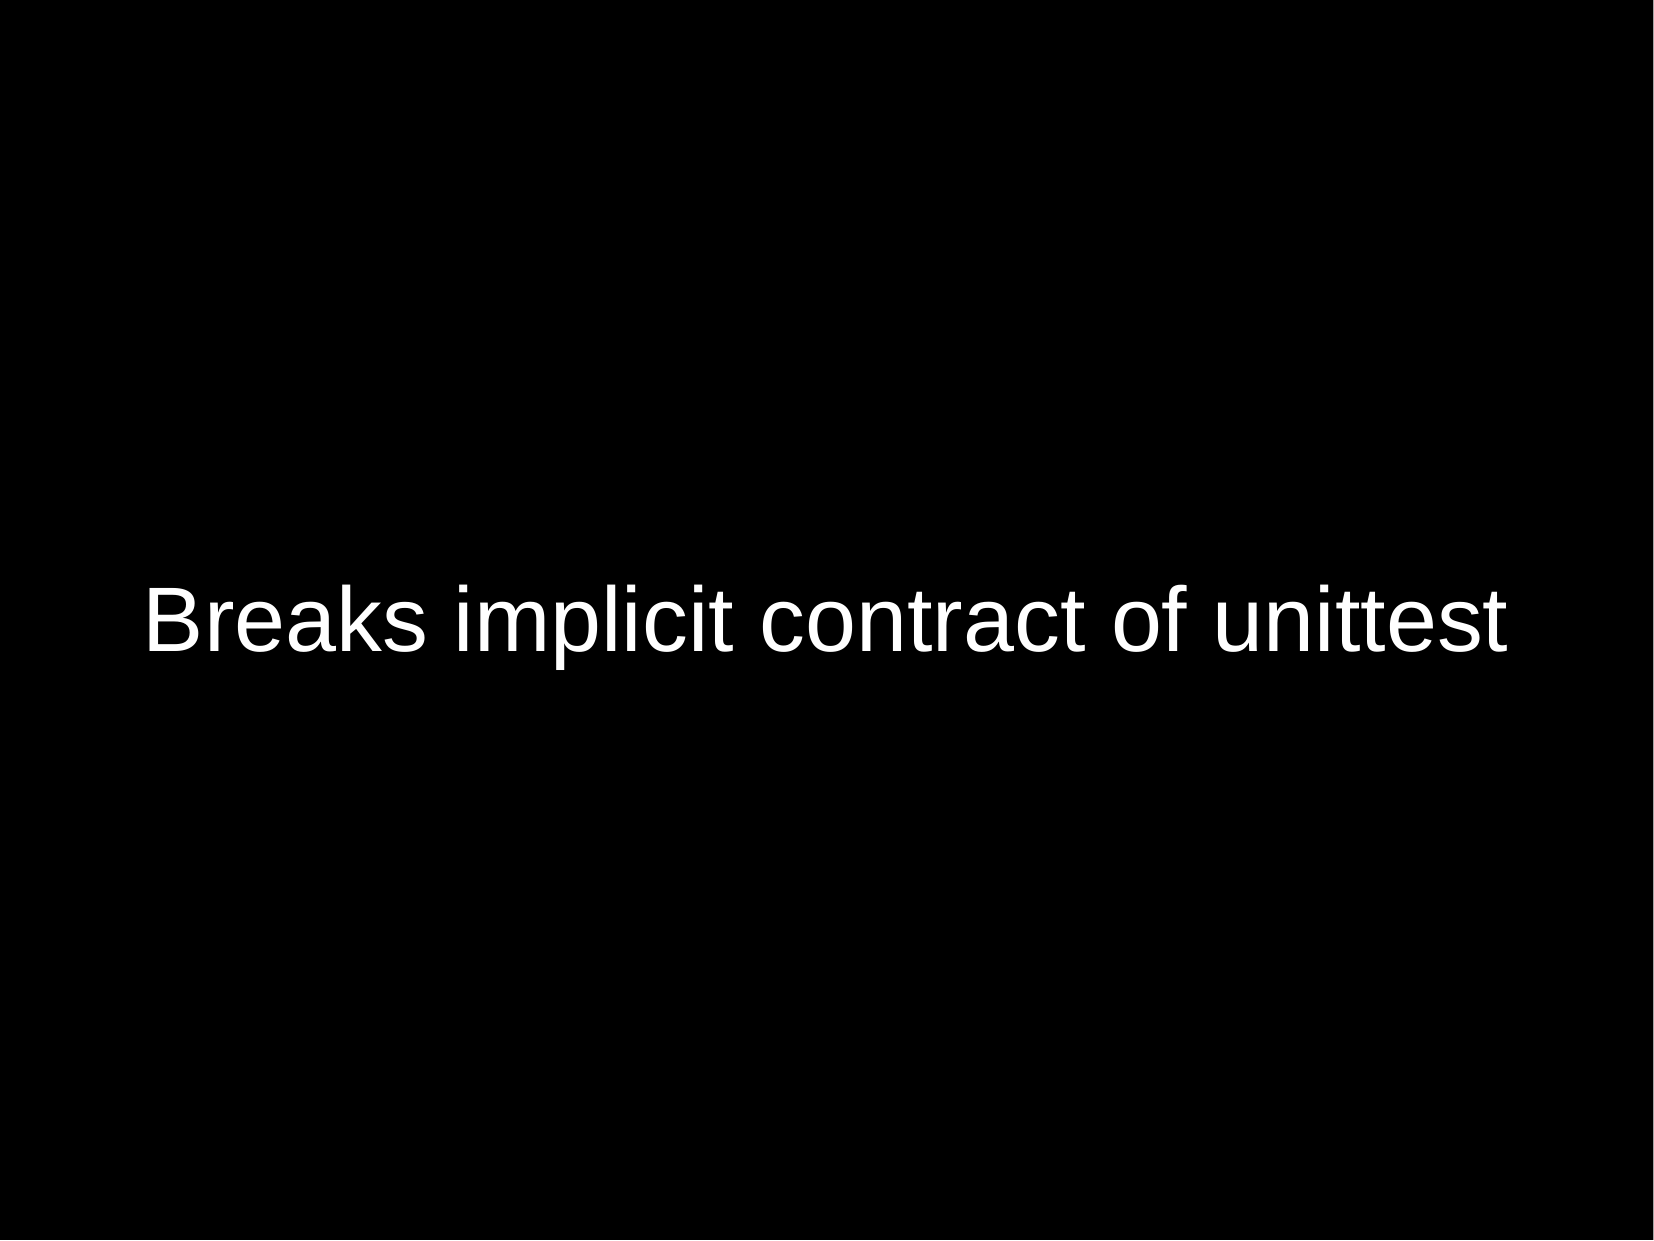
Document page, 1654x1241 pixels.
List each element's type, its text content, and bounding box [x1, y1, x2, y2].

title Breaks implicit contract of unittest [82, 516, 1571, 724]
